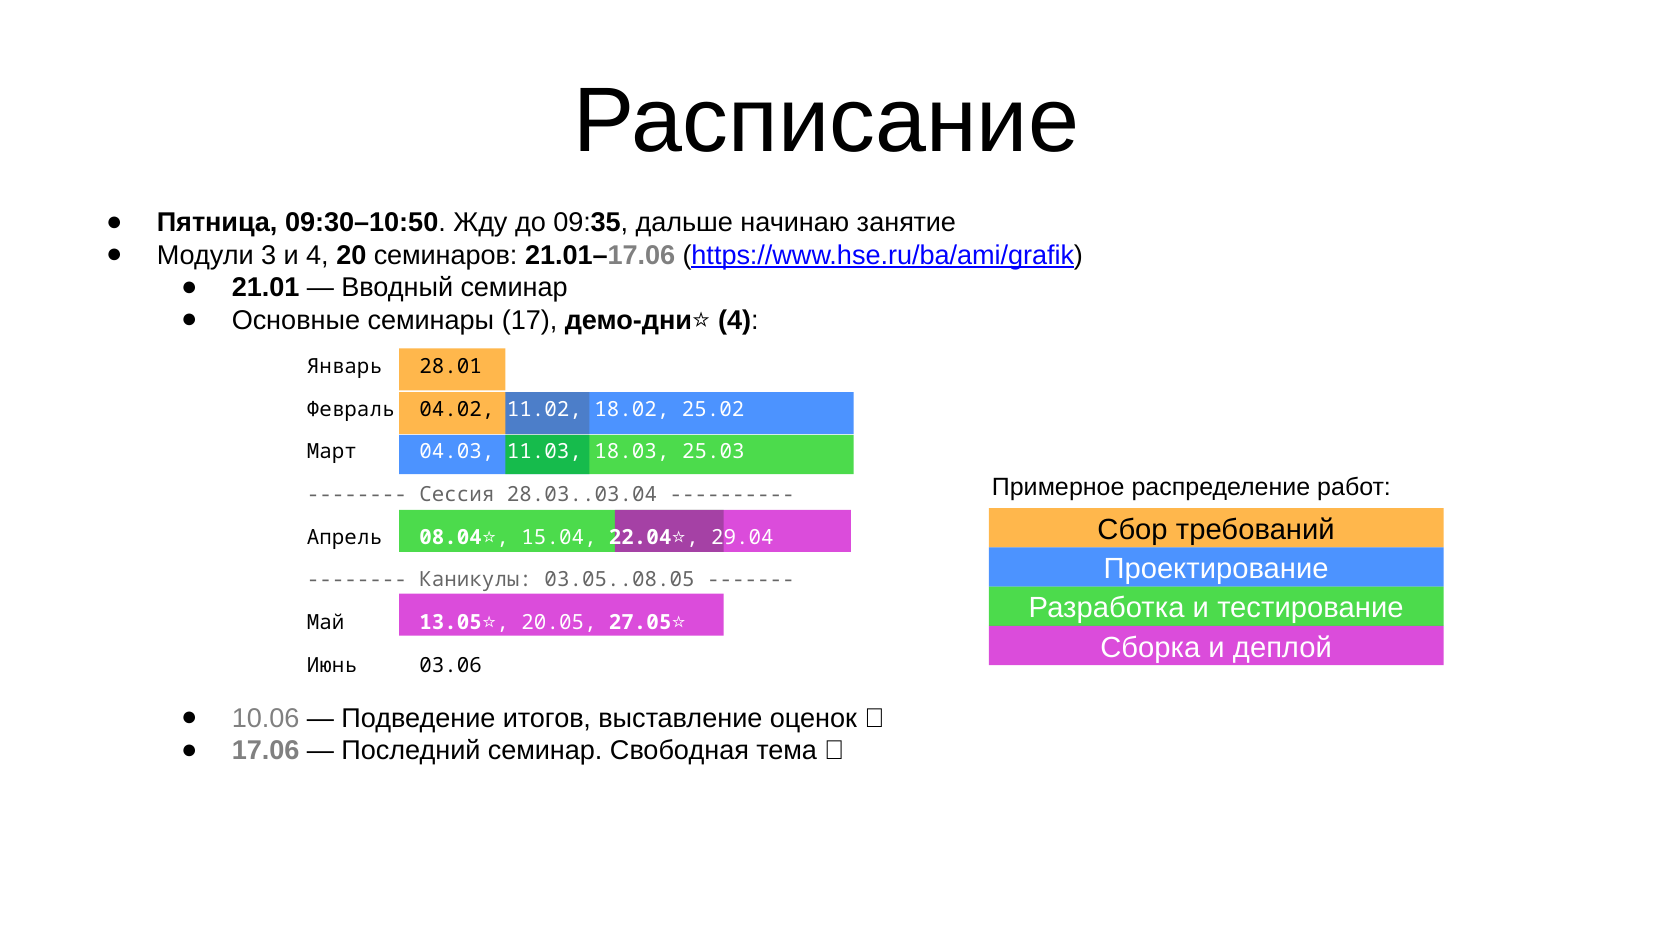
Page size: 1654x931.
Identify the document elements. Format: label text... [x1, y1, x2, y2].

text_box Расписание [82, 37, 1571, 193]
text_box Пятница, 09:30–10:50. Жду до 09:35, дальше начинаю занятие Модули 3 и 4, 20 семинаров: 21.01–17.06 (https://www.hse.ru/ba/ami/grafik) 21.01 — Вводный семинар Основные семинары (17), демо-дни⭐️ (4): Январь 28.01 Февраль 04.02, 11.02, 18.02, 25.02 Март 04.03, 11.03, 18.03, 25.03 -------- Сессия 28.03..03.04 ---------- Апрель 08.04⭐️, 15.04, 22.04⭐️, 29.04 -------- Каникулы: 03.05..08.05 ------- Май 13.05⭐️, 20.05, 27.05⭐️ Июнь 03.06 10.06 — Подведение итогов, выставление оценок 🤓 17.06 — Последний семинар. Свободная тема 🎉 [81, 204, 1571, 867]
